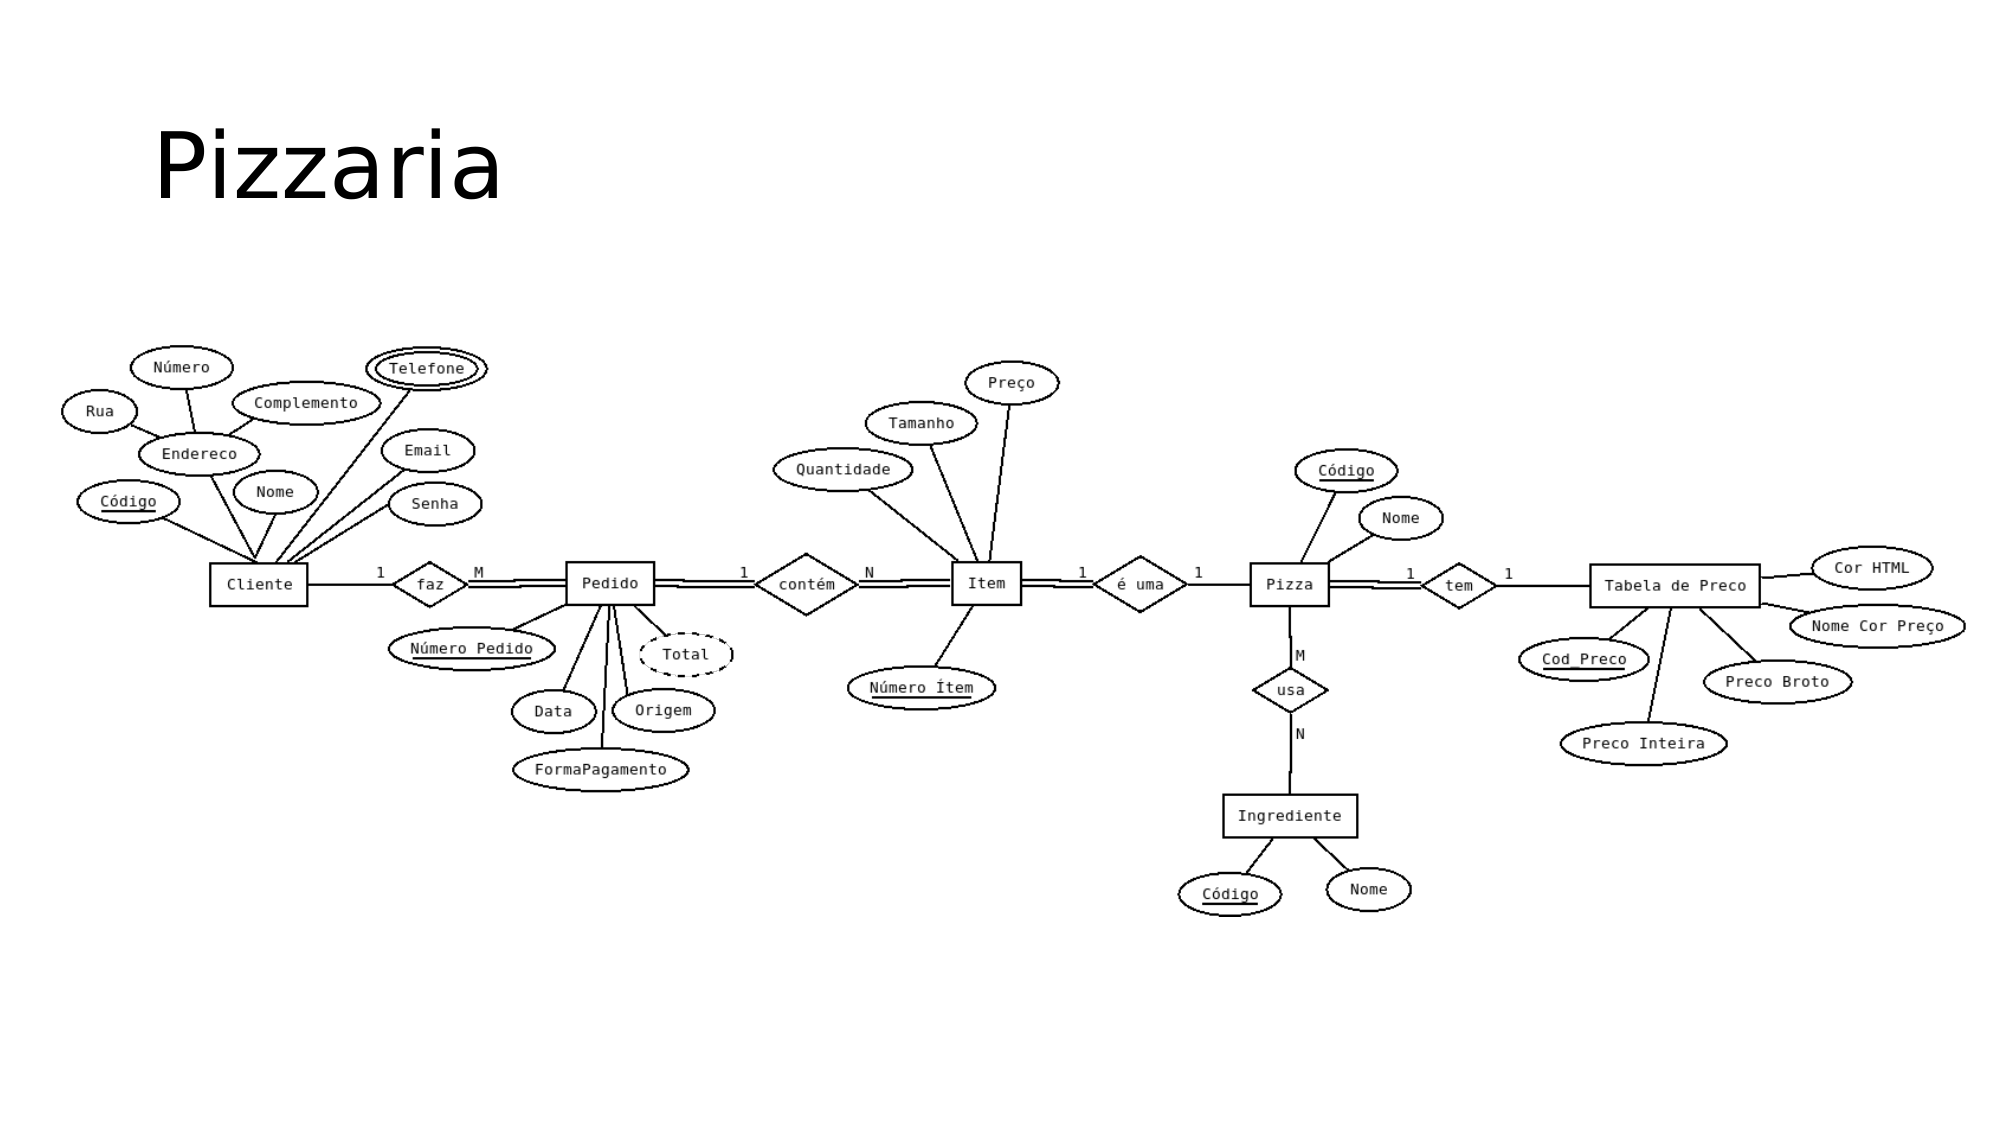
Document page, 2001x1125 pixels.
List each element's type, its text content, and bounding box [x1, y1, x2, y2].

picture [60, 344, 1967, 917]
title Pizzaria [150, 104, 567, 327]
